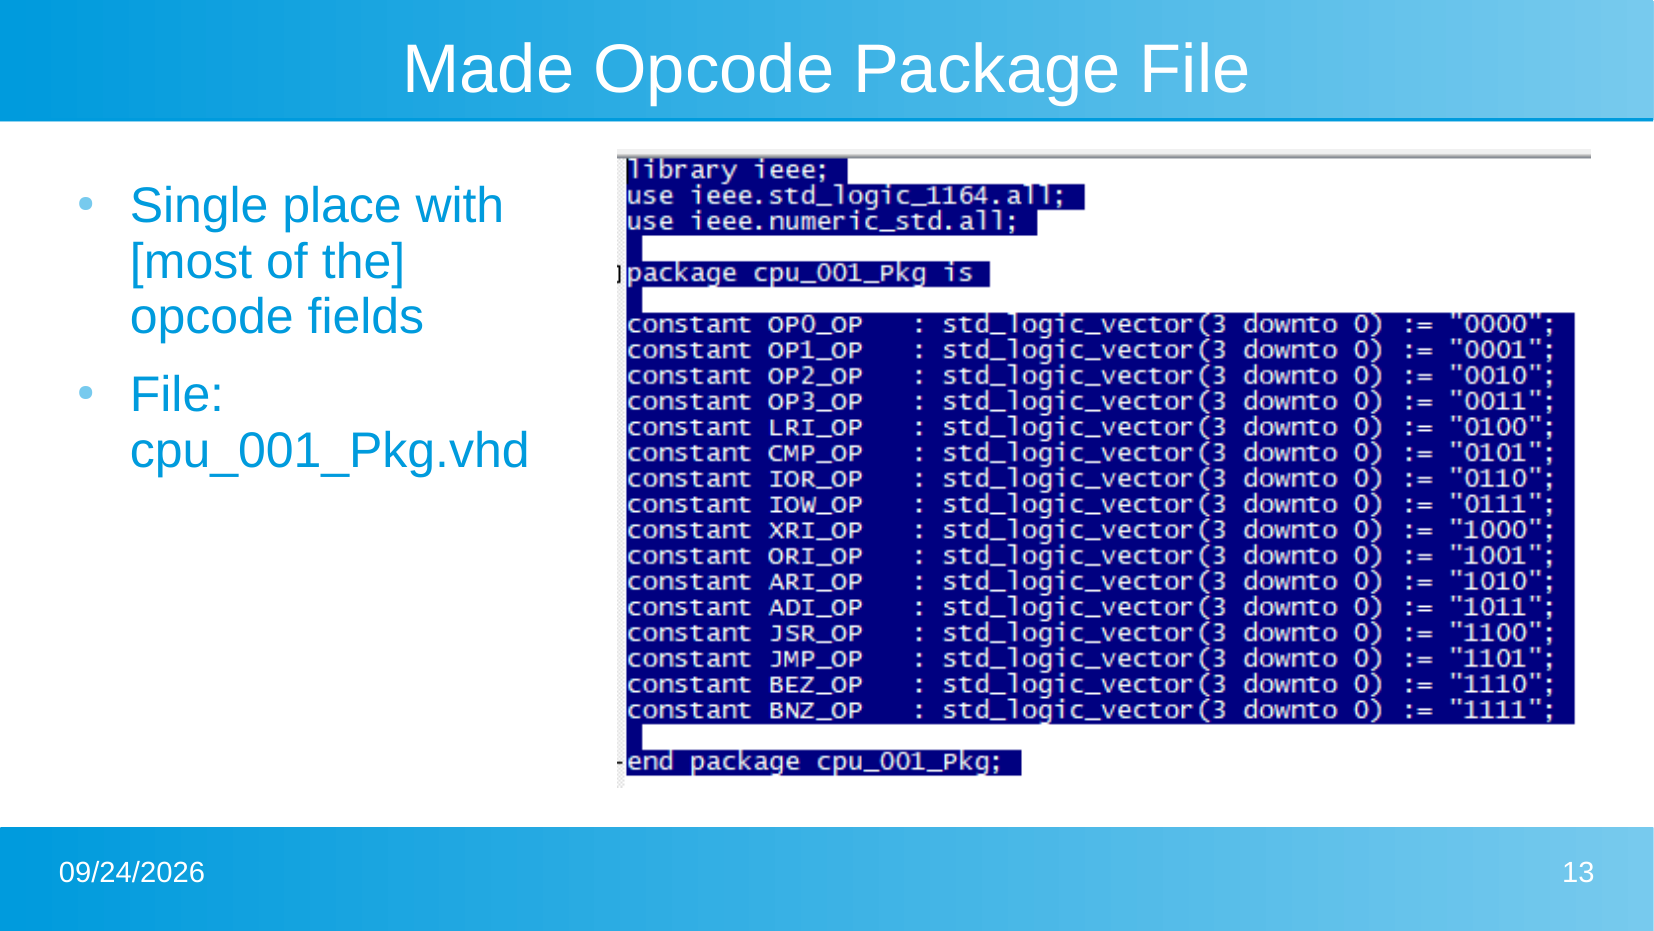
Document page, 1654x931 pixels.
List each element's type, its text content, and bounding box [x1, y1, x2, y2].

list Single place with [most of the] opcode fields File: cpu_001_Pkg.vhd [59, 177, 563, 768]
title Made Opcode Package File [59, 29, 1595, 108]
picture [617, 149, 1591, 788]
